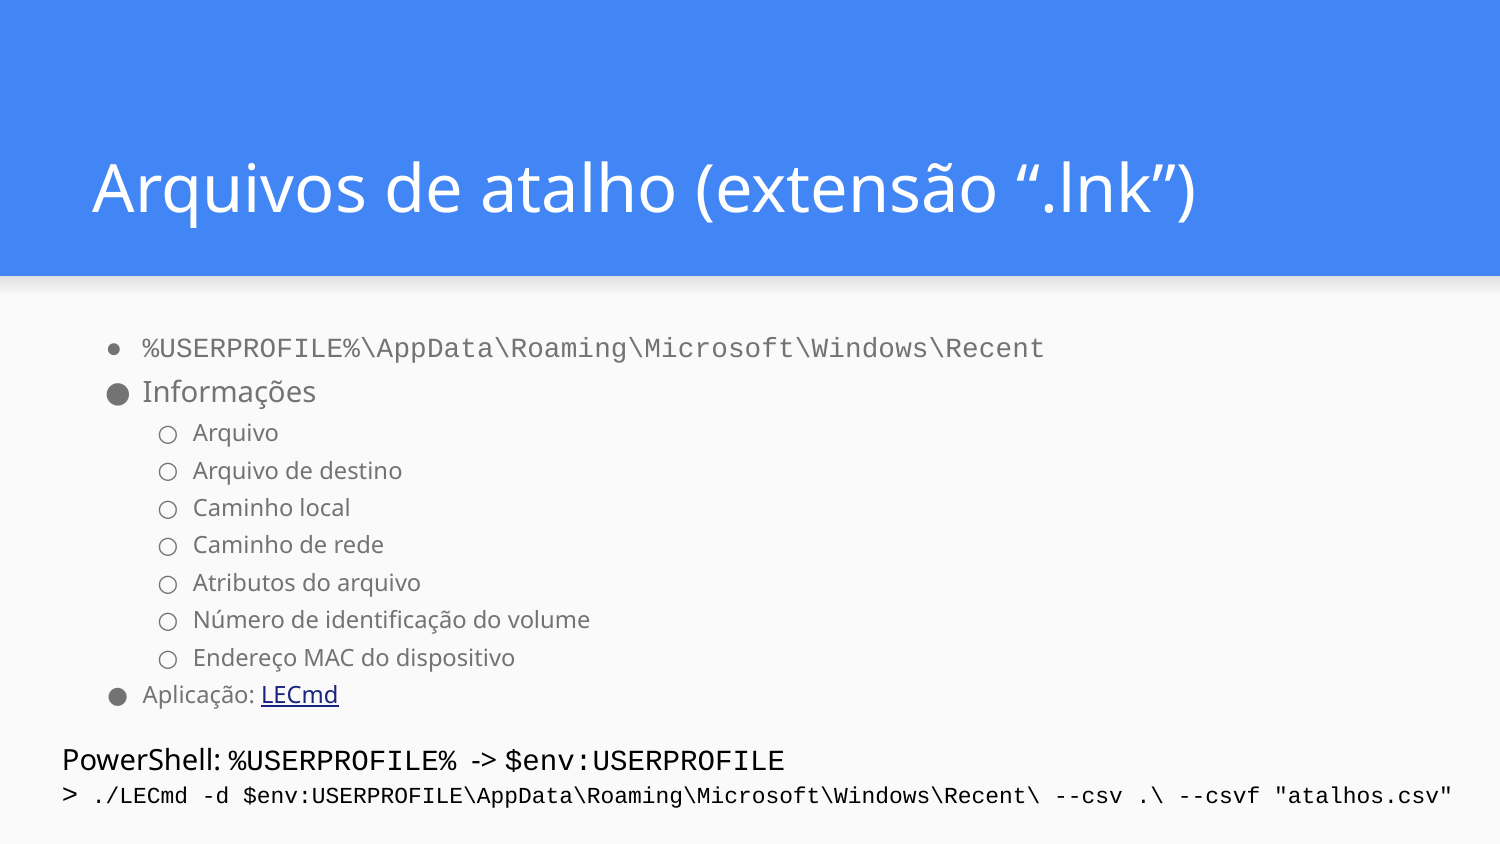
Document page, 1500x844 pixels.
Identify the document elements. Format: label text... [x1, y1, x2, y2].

list %USERPROFILE%\AppData\Roaming\Microsoft\Windows\Recent Informações Arquivo Arquivo de destino Caminho local Caminho de rede Atributos do arquivo Número de identificação do volume Endereço MAC do dispositivo Aplicação: LECmd [77, 314, 1427, 726]
title Arquivos de atalho (extensão “.lnk”) [77, 121, 1427, 248]
text_box PowerShell: %USERPROFILE% -> $env:USERPROFILE > ./LECmd -d $env:USERPROFILE\AppData\Roaming\Microsoft\Windows\Recent\ --csv .\ --csvf "atalhos.csv" [46, 726, 1500, 825]
